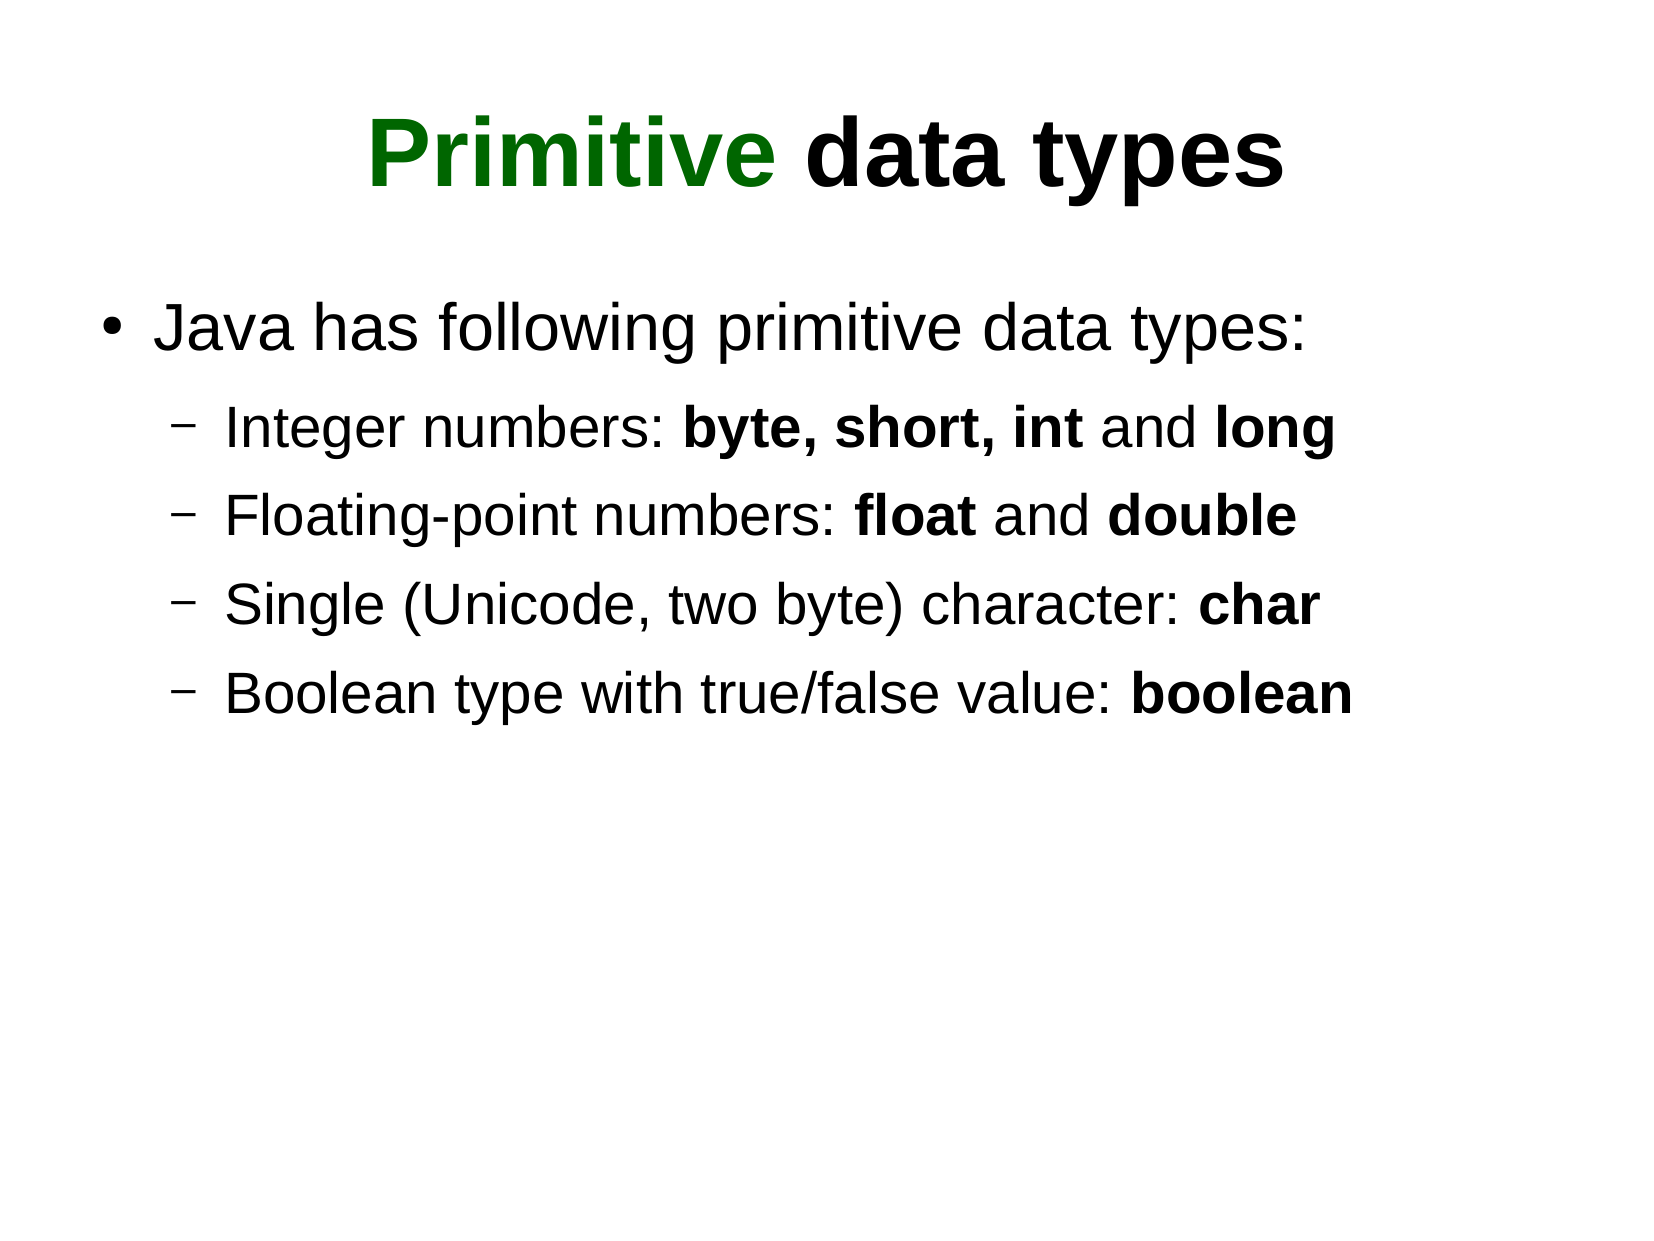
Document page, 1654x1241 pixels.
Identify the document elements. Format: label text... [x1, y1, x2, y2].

title Primitive data types [82, 49, 1571, 257]
list Java has following primitive data types: Integer numbers: byte, short, int and long Floating-point numbers: float and double Single (Unicode, two byte) character: char Boolean type with true/false value: boolean [82, 290, 1538, 1010]
